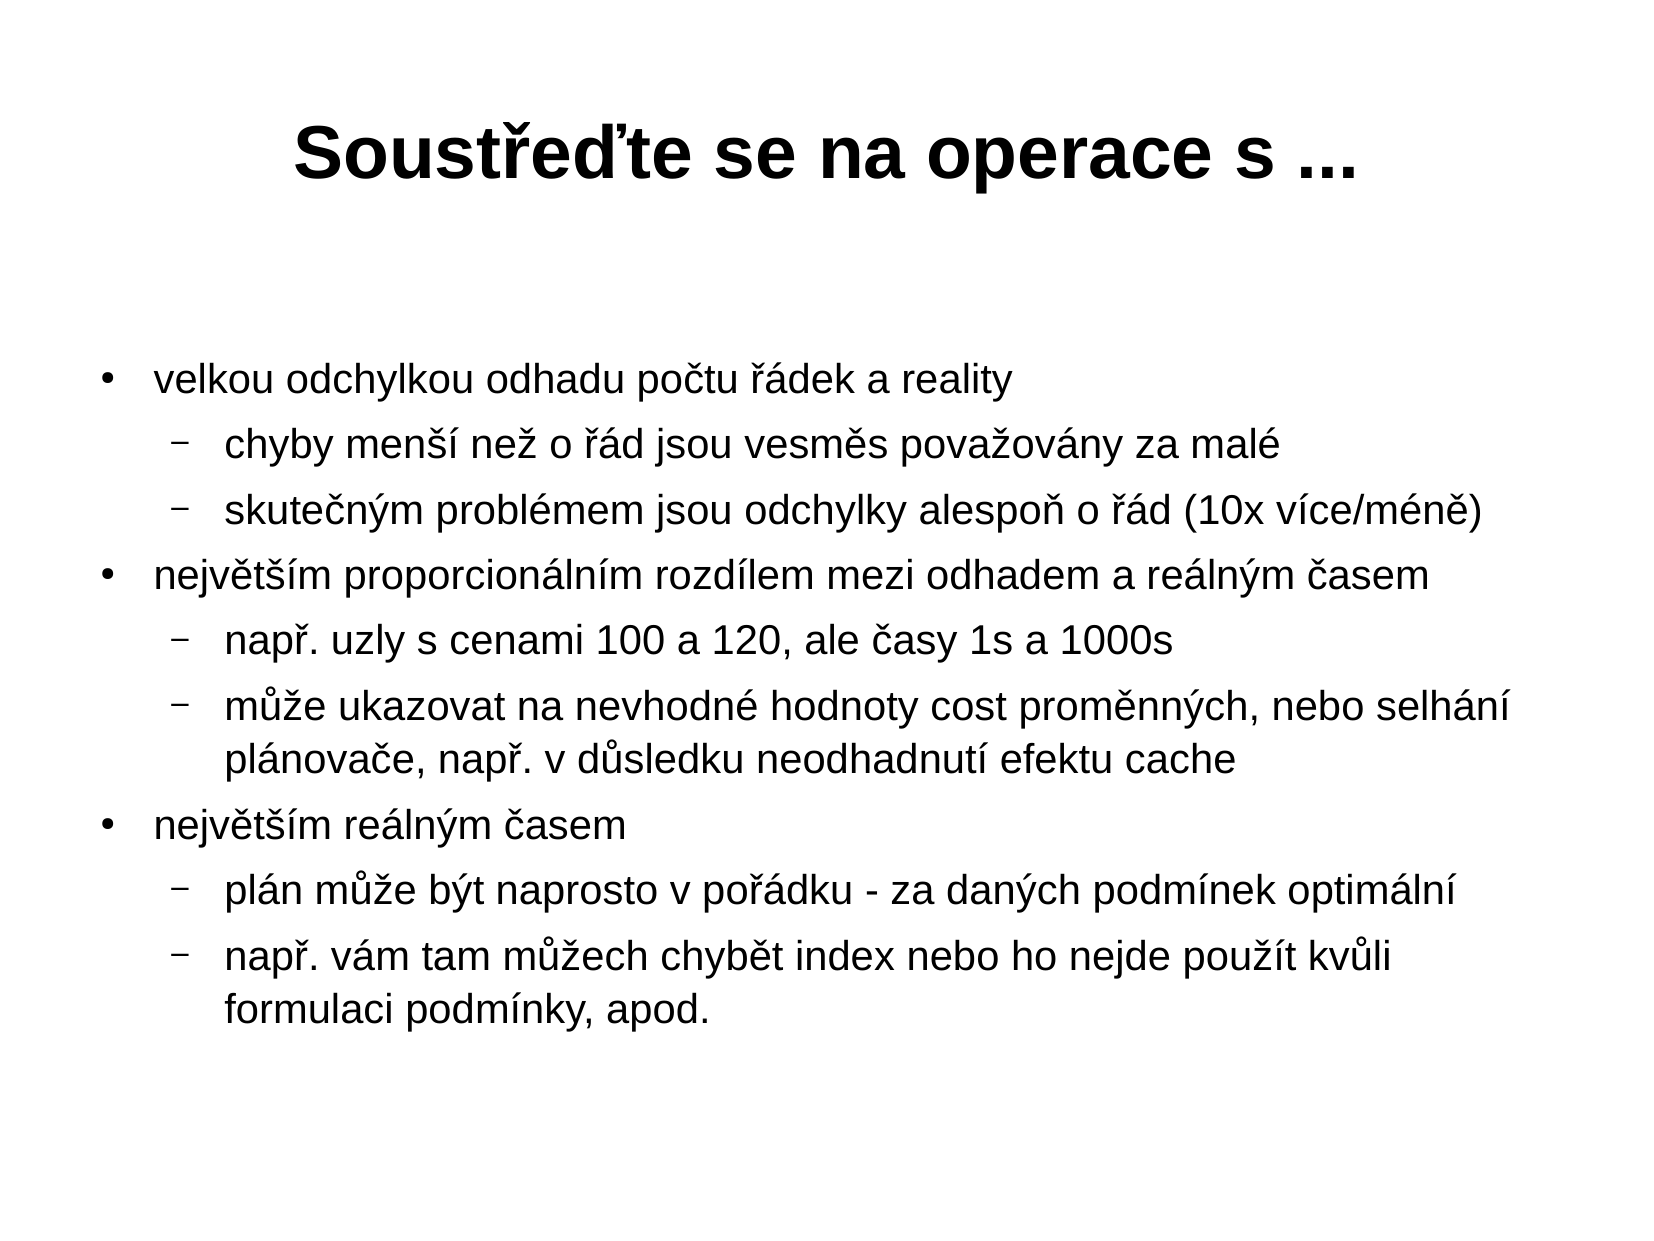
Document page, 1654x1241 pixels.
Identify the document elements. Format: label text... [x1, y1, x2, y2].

title Soustřeďte se na operace s ... [82, 49, 1571, 257]
list velkou odchylkou odhadu počtu řádek a reality chyby menší než o řád jsou vesměs považovány za malé skutečným problémem jsou odchylky alespoň o řád (10x více/méně) největším proporcionálním rozdílem mezi odhadem a reálným časem např. uzly s cenami 100 a 120, ale časy 1s a 1000s může ukazovat na nevhodné hodnoty cost proměnných, nebo selhání plánovače, např. v důsledku neodhadnutí efektu cache největším reálným časem plán může být naprosto v pořádku - za daných podmínek optimální např. vám tam můžech chybět index nebo ho nejde použít kvůli formulaci podmínky, apod. [82, 290, 1538, 1171]
